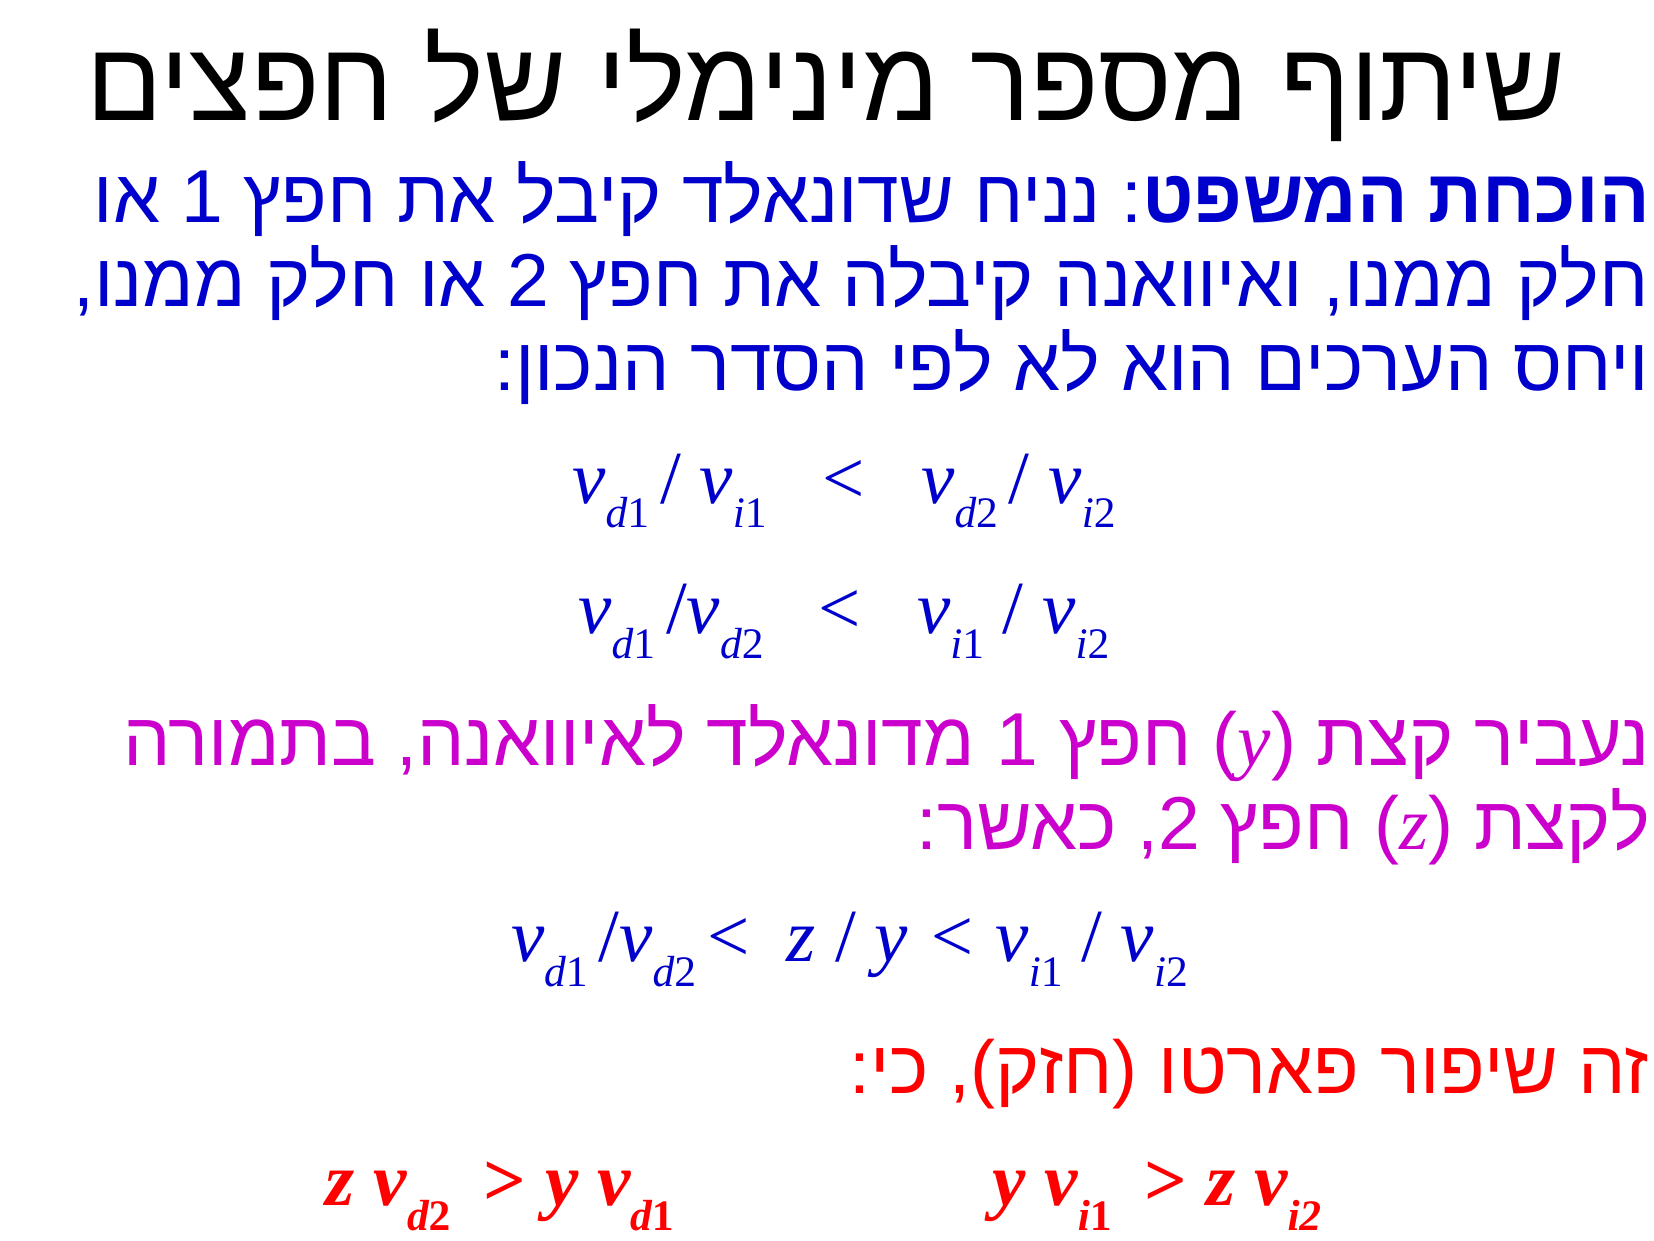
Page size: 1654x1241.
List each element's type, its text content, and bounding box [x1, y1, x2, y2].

list הוכחת המשפט: נניח שדונאלד קיבל את חפץ 1 או חלק ממנו, ואיוואנה קיבלה את חפץ 2 או חלק ממנו, ויחס הערכים הוא לא לפי הסדר הנכון: vd1 / vi1 < vd2 / vi2 vd1 /vd2 < vi1 / vi2 נעביר קצת (y) חפץ 1 מדונאלד לאיוואנה, בתמורה לקצת (z) חפץ 2, כאשר: vd1 /vd2 < z / y < vi1 / vi2 זה שיפור פארטו (חזק), כי: z vd2 > y vd1 y vi1 > z vi2 [30, 154, 1651, 1231]
title שיתוף מספר מינימלי של חפצים [0, 0, 1654, 163]
